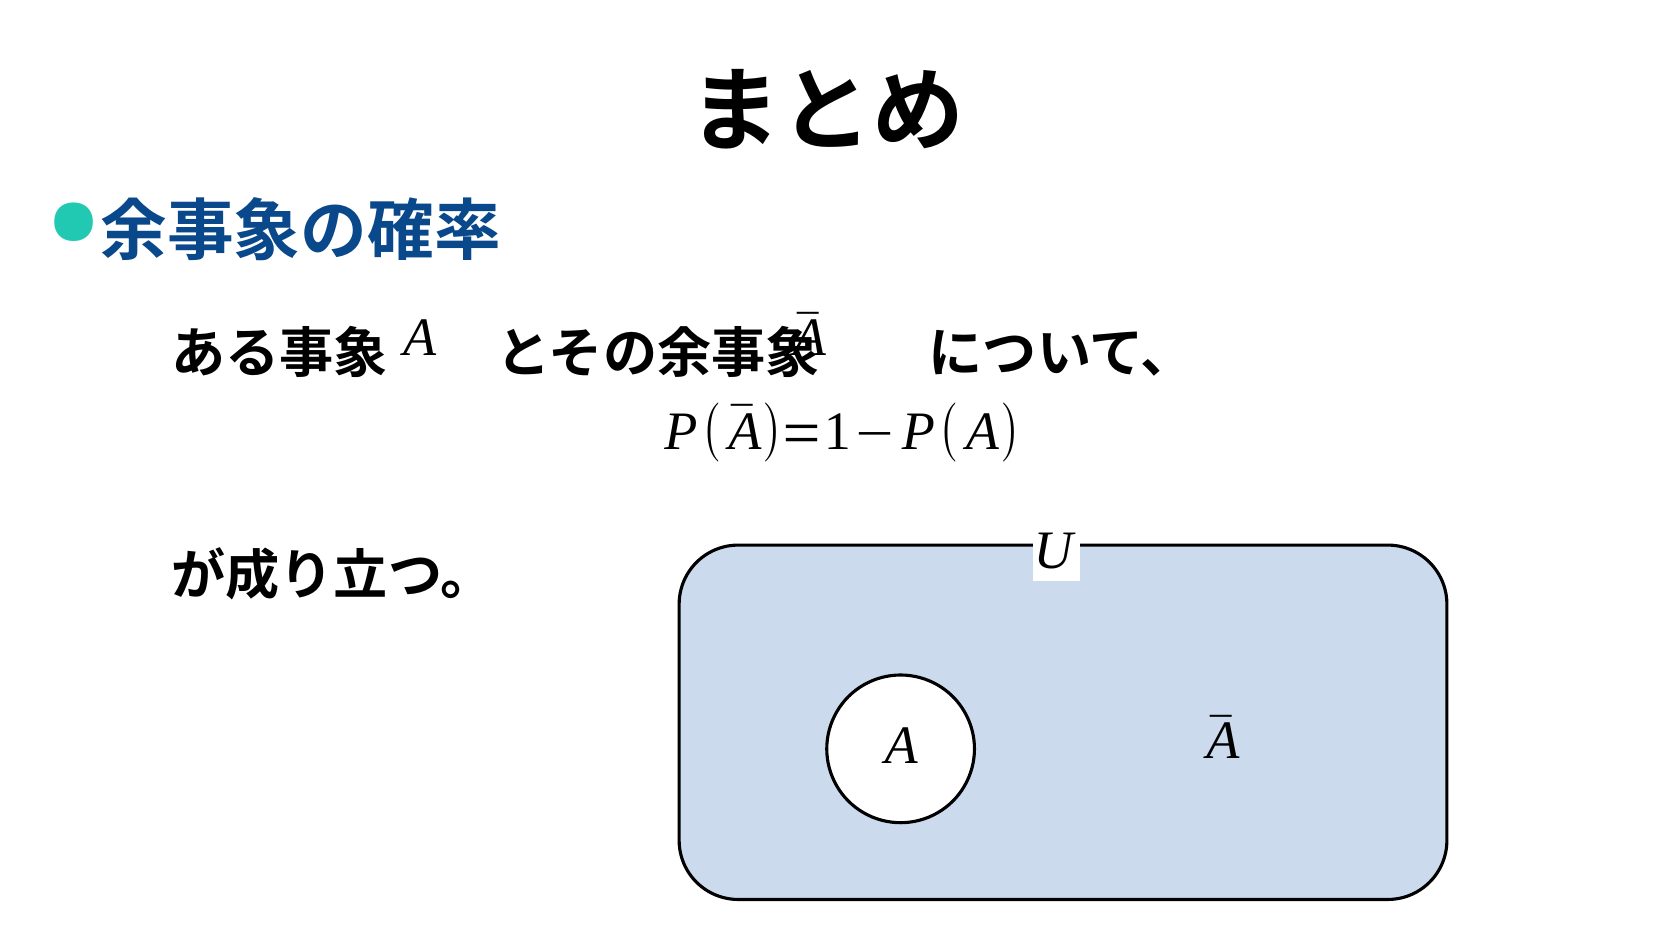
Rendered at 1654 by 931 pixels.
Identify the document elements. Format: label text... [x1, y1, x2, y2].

chart [788, 307, 827, 368]
title まとめ [29, 29, 1625, 177]
list 余事象の確率 ある事象 とその余事象 について、 が成り立つ。 [29, 177, 1625, 848]
chart [879, 715, 919, 776]
chart [398, 307, 438, 368]
chart [1033, 520, 1081, 581]
text_box [679, 545, 1447, 900]
chart [659, 399, 1019, 465]
chart [1201, 710, 1241, 771]
